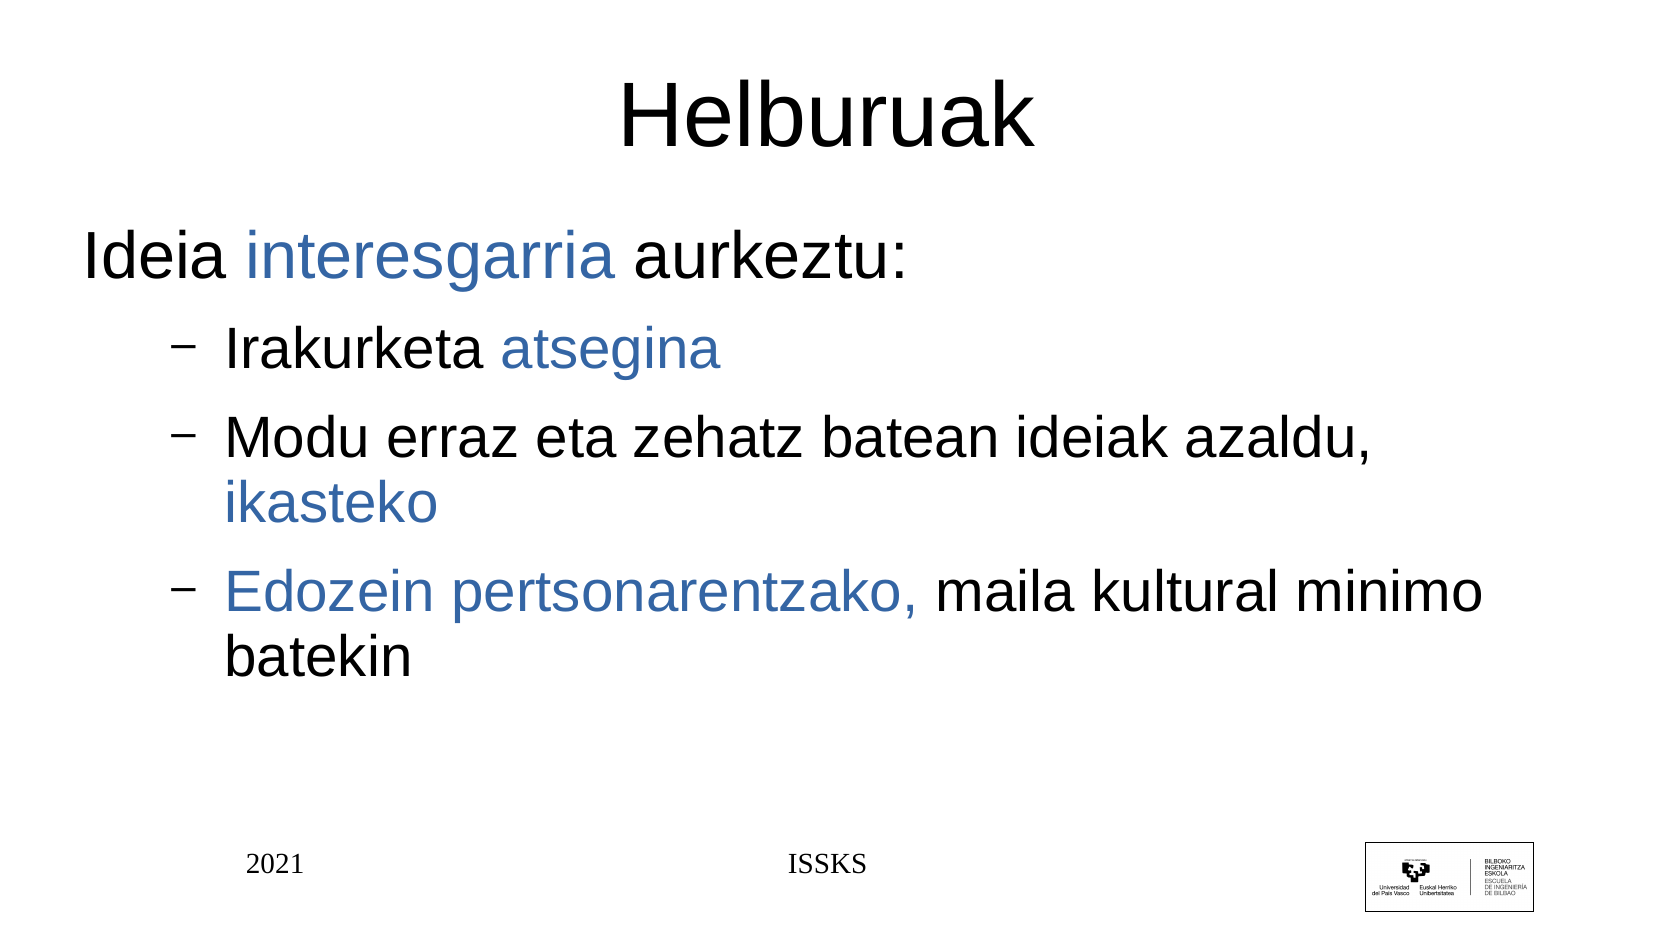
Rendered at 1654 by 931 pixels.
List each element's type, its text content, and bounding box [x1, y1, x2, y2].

list Ideia interesgarria aurkeztu: Irakurketa atsegina Modu erraz eta zehatz batean ideiak azaldu, ikasteko Edozein pertsonarentzako, maila kultural minimo batekin [82, 217, 1571, 758]
title Helburuak [82, 37, 1571, 193]
picture [1366, 843, 1533, 911]
